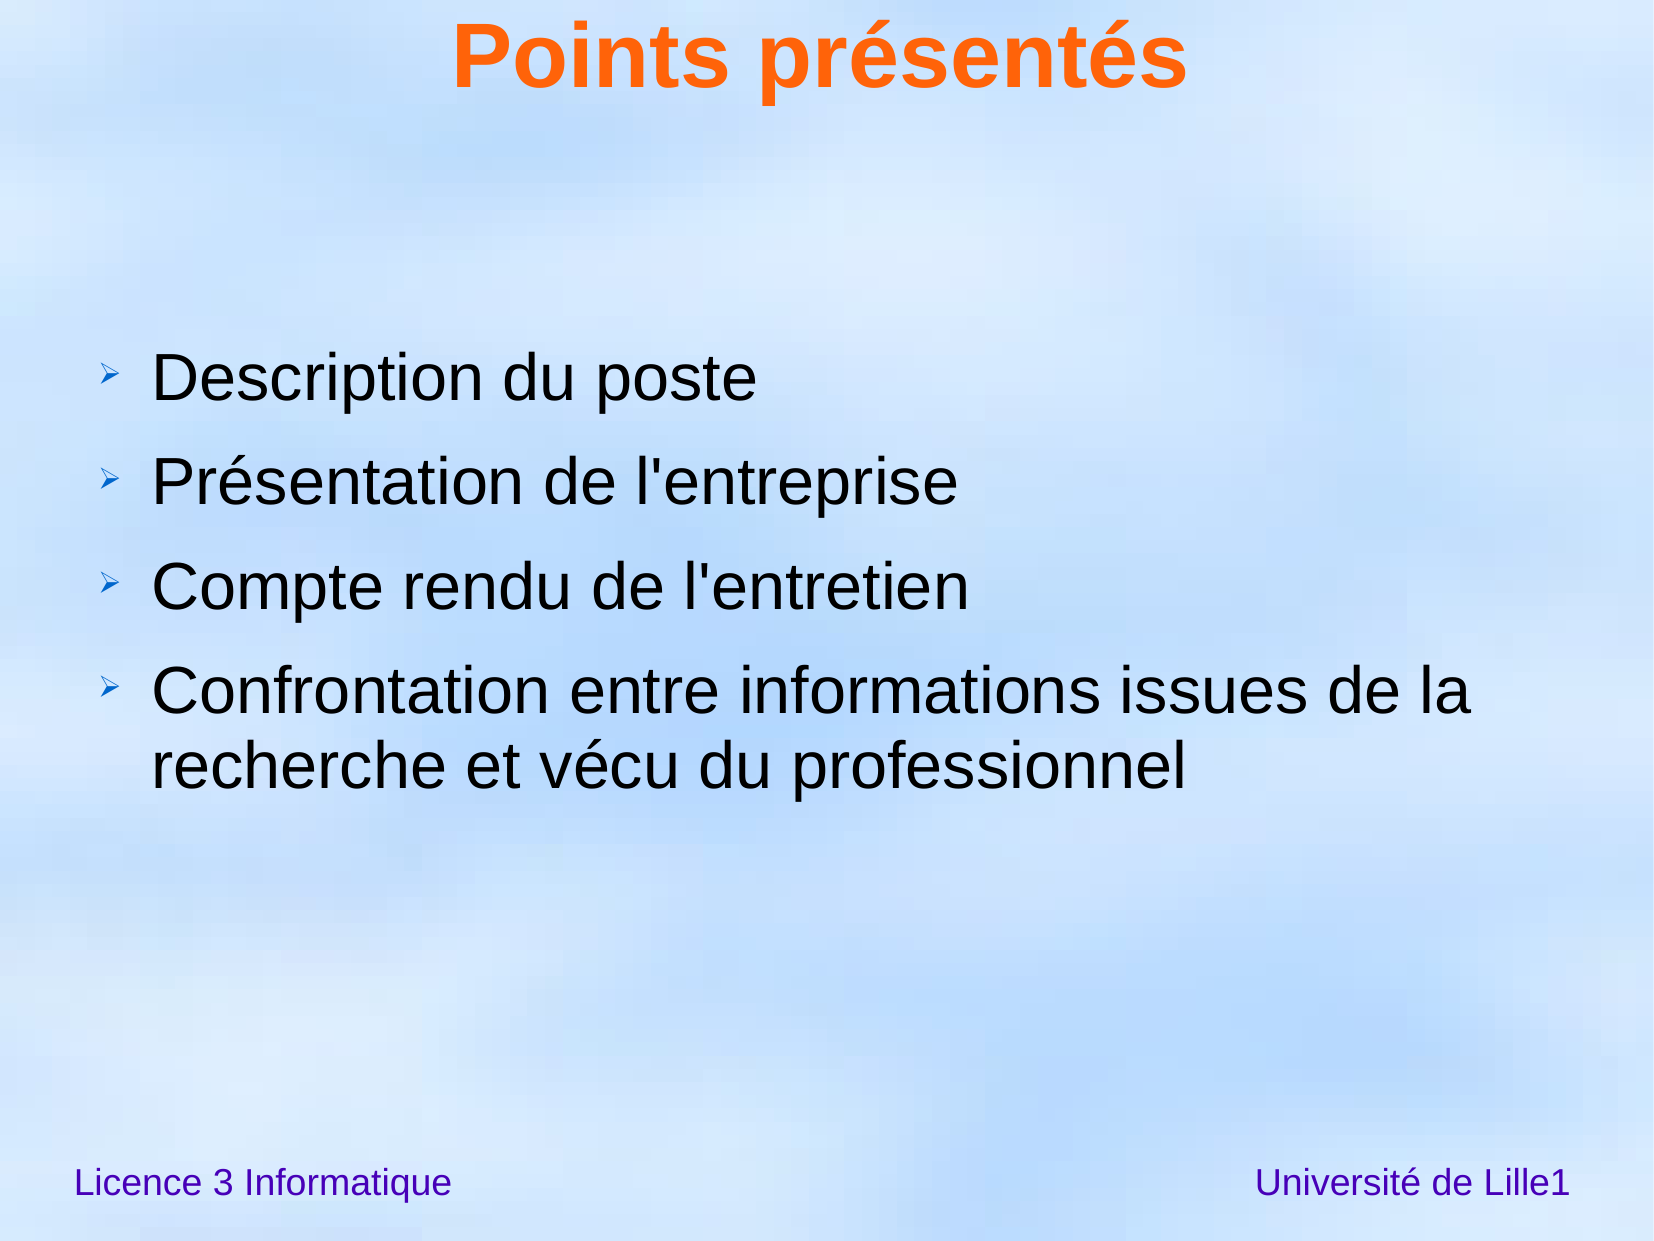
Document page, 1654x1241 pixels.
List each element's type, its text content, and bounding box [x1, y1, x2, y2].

title Points présentés [76, 0, 1565, 130]
picture [0, 0, 1654, 1241]
list Description du poste Présentation de l'entreprise Compte rendu de l'entretien Confrontation entre informations issues de la recherche et vécu du professionnel [80, 340, 1569, 990]
text_box Licence 3 Informatique Université de Lille1 [59, 1153, 1625, 1211]
